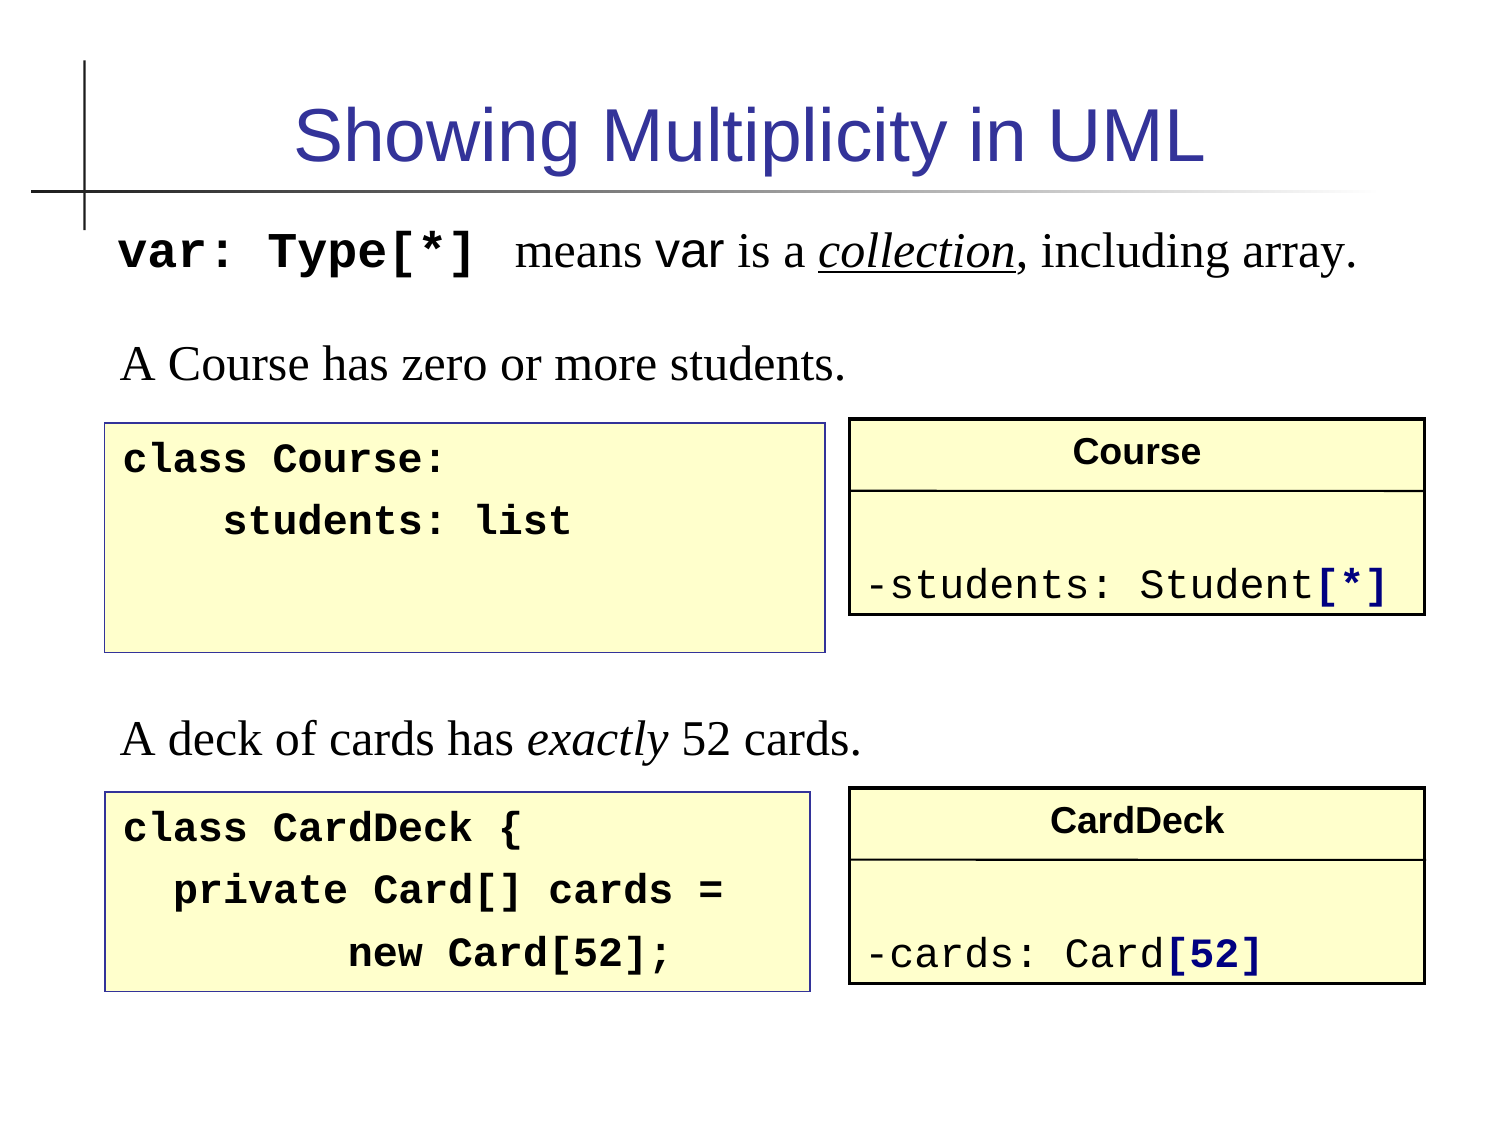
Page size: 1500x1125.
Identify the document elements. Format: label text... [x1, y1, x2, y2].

text_box var: Type[*] means var is a collection, including array. [90, 210, 1411, 345]
text_box A deck of cards has exactly 52 cards. [104, 697, 1426, 773]
text_box A Course has zero or more students. [104, 322, 1426, 398]
text_box Course -students: Student[*] [849, 492, 1425, 615]
text_box CardDeck -cards: Card[52] [849, 861, 1425, 984]
text_box CardDeck -cards: Card[52] [849, 787, 1425, 858]
title Showing Multiplicity in UML [100, 42, 1400, 185]
text_box Course -students: Student[*] [849, 419, 1425, 489]
text_box class CardDeck { private Card[] cards = new Card[52]; [104, 791, 810, 992]
list class Course: students: list [104, 423, 825, 653]
